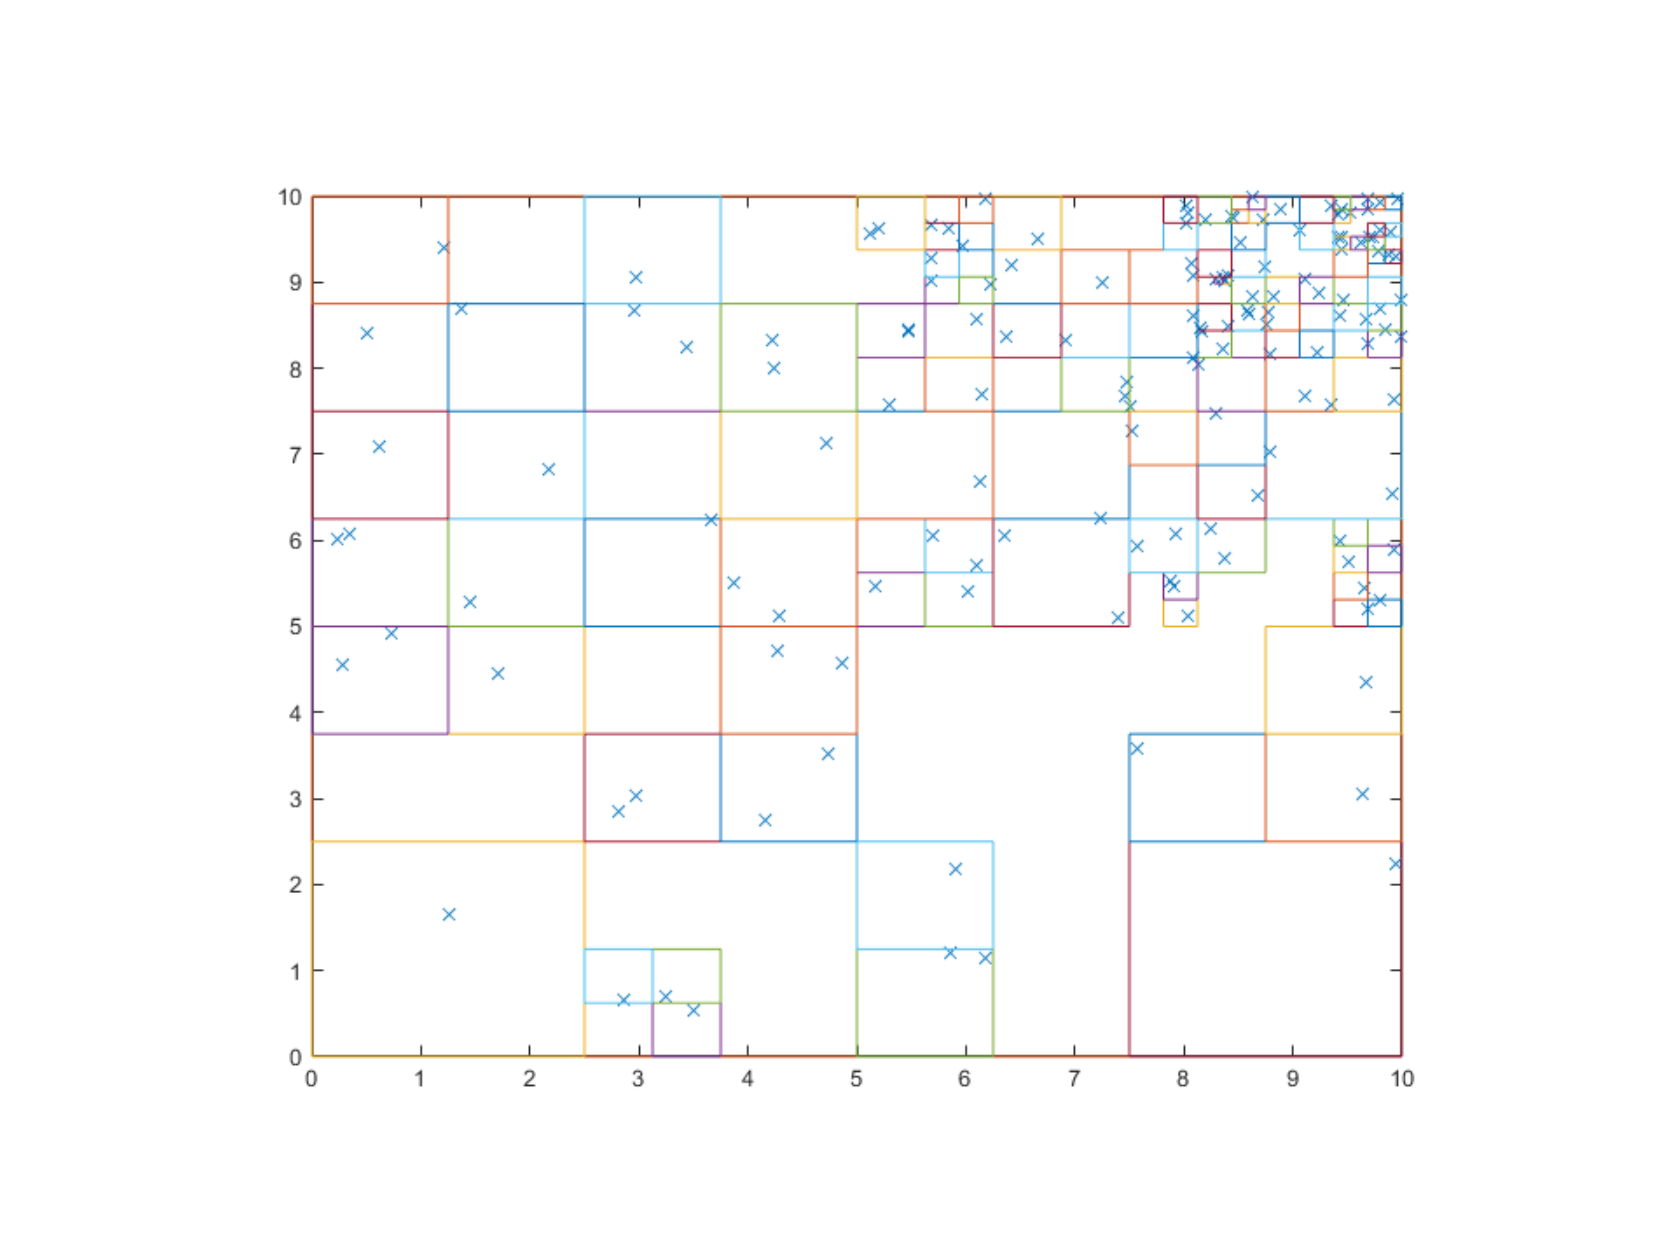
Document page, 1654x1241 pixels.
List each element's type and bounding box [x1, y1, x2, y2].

picture [129, 118, 1535, 1174]
